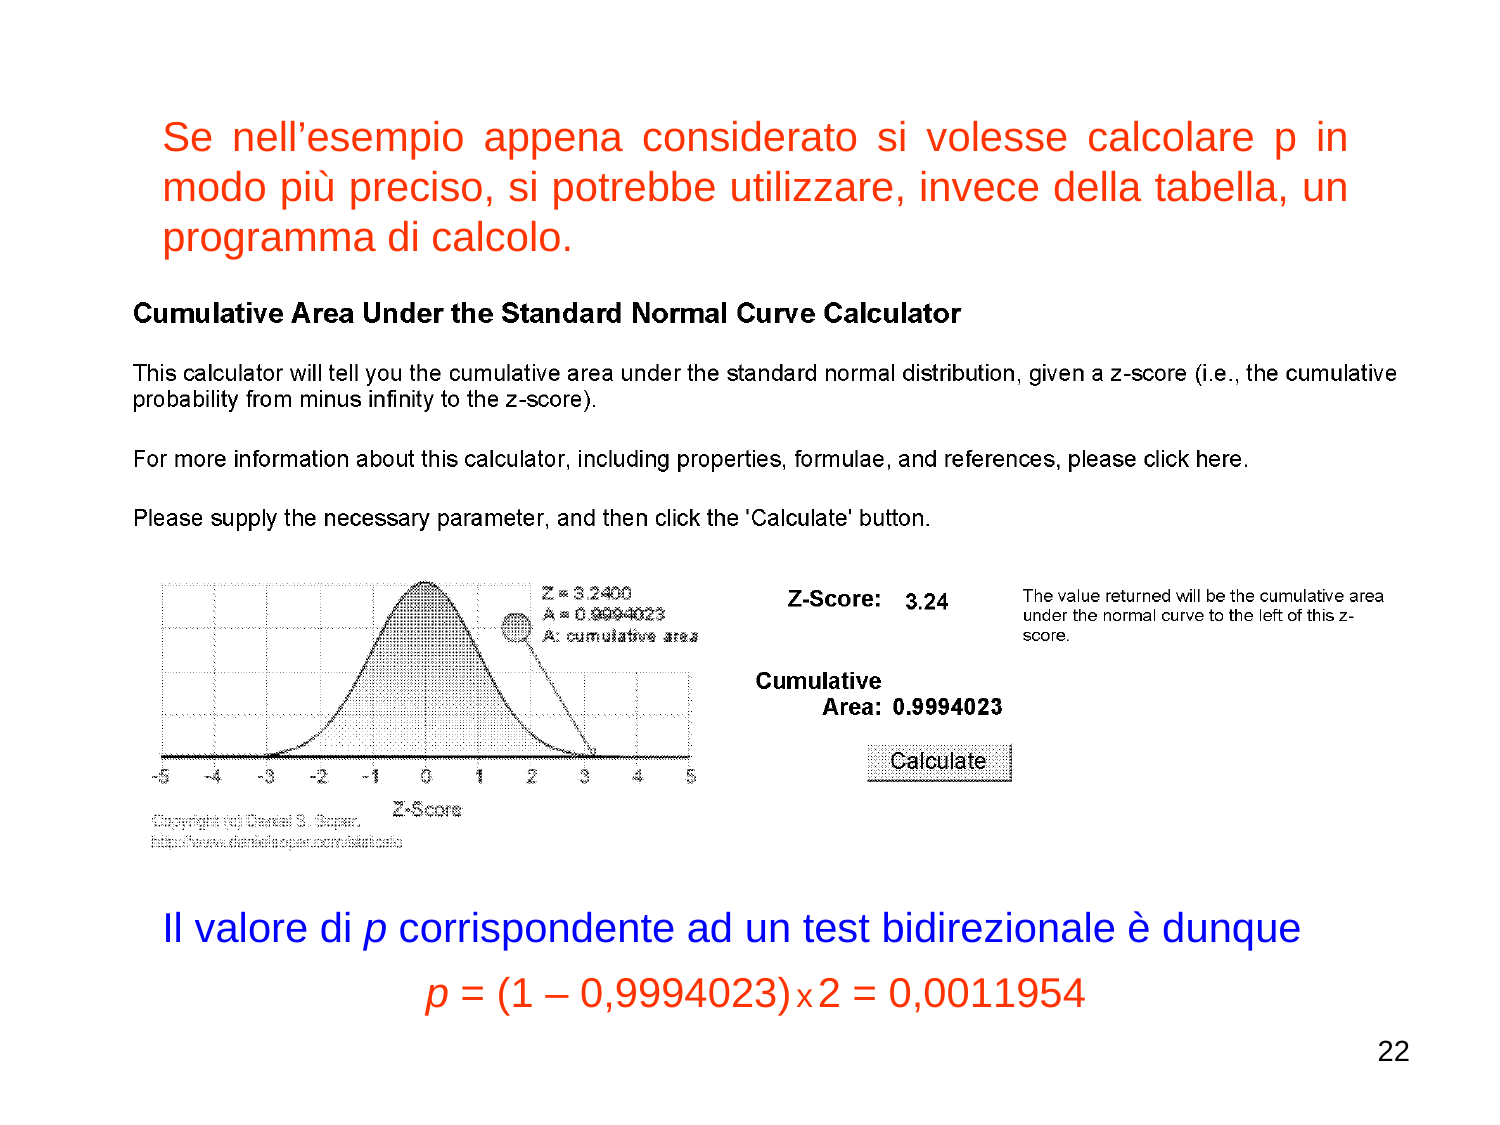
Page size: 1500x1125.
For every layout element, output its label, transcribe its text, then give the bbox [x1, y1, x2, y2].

picture [102, 278, 1447, 877]
text_box <numero> [1074, 1024, 1426, 1103]
text_box Il valore di p corrispondente ad un test bidirezionale è dunque p = (1 – 0,9994023) x 2 = 0,0011954 [147, 892, 1365, 1024]
text_box Se nell’esempio appena considerato si volesse calcolare p in modo più preciso, si potrebbe utilizzare, invece della tabella, un programma di calcolo. [147, 101, 1365, 268]
